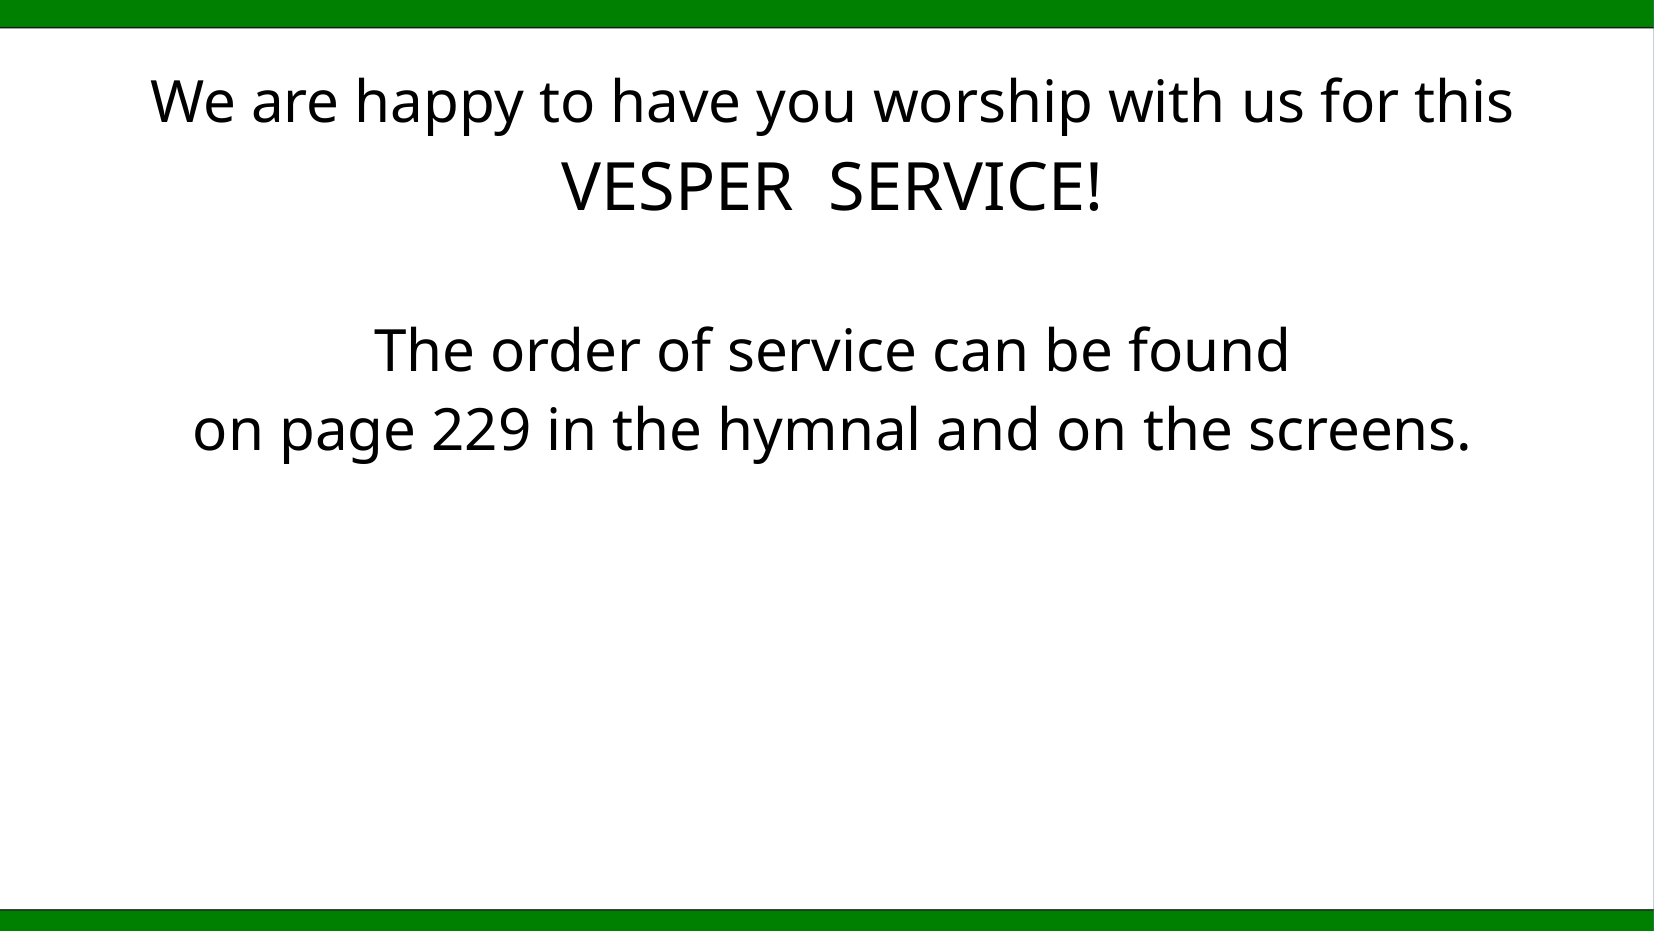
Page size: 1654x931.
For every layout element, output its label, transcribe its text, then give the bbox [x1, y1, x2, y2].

picture [0, 0, 1654, 931]
text_box We are happy to have you worship with us for this VESPER SERVICE! The order of service can be found on page 229 in the hymnal and on the screens. [127, 52, 1538, 466]
